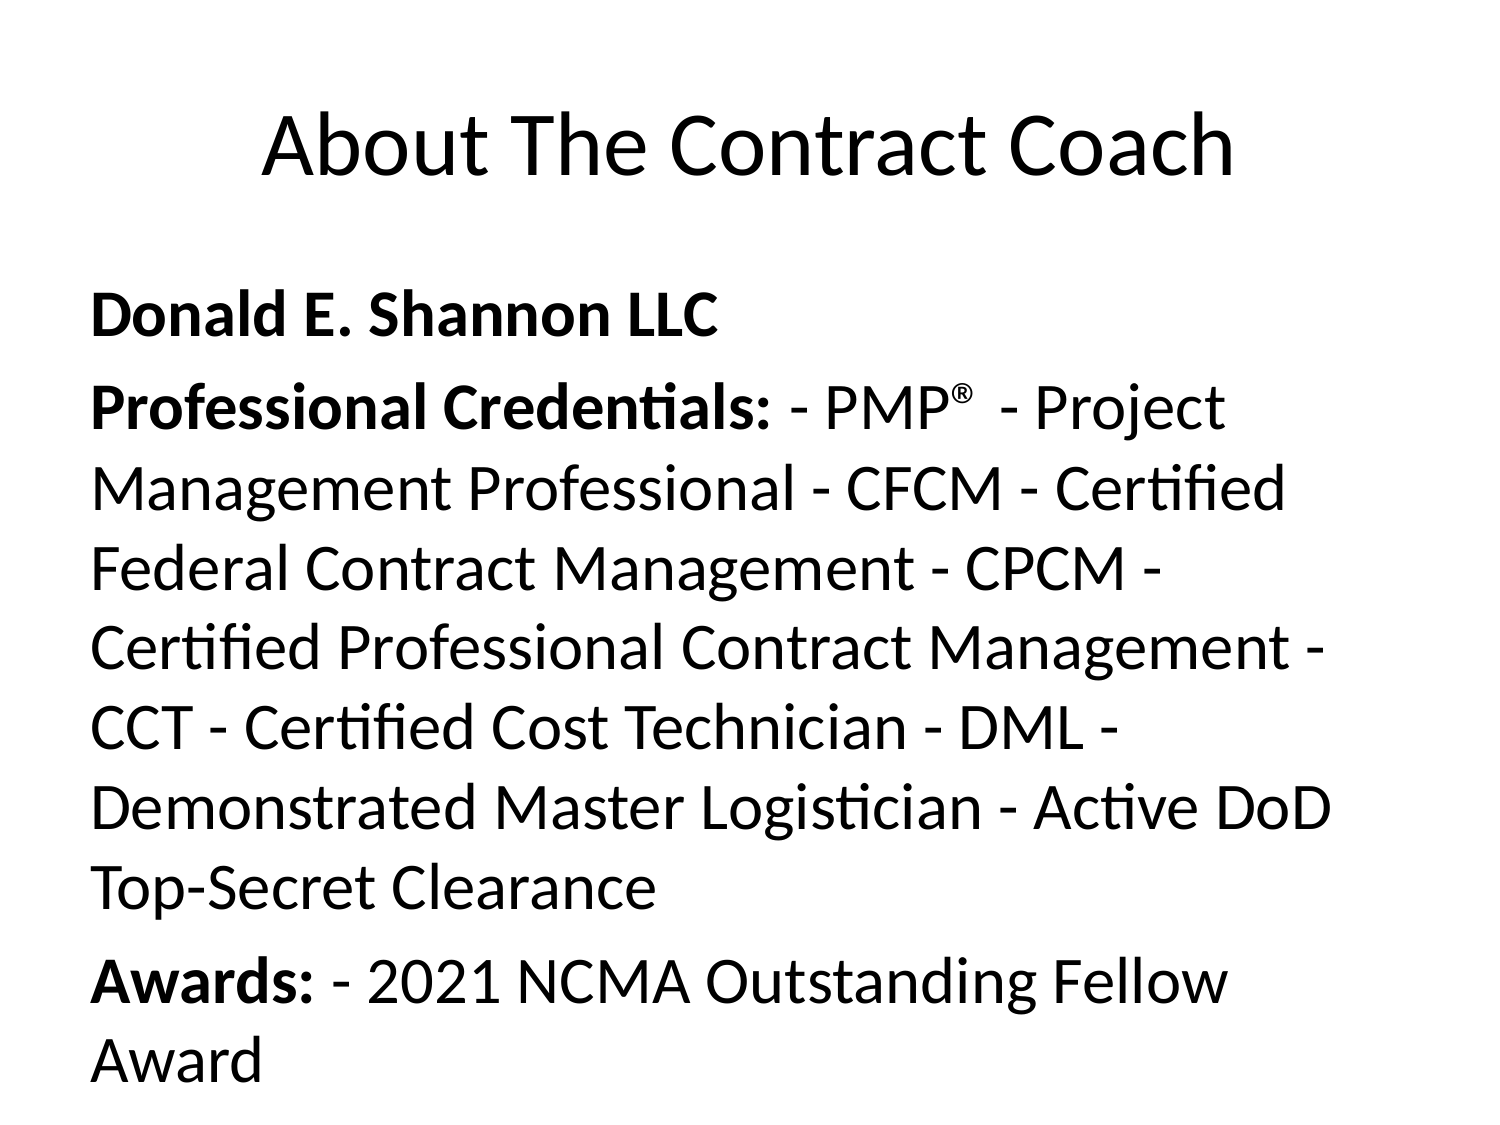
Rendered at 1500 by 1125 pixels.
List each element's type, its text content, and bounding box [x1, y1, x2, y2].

title About The Contract Coach [75, 45, 1425, 233]
list Donald E. Shannon LLC Professional Credentials: - PMP® - Project Management Professional - CFCM - Certified Federal Contract Management - CPCM - Certified Professional Contract Management - CCT - Certified Cost Technician - DML - Demonstrated Master Logistician - Active DoD Top-Secret Clearance Awards: - 2021 NCMA Outstanding Fellow Award Specialization: - Federal contract management - Cybersecurity compliance consulting - Project management for small businesses - Government acquisition navigation [75, 262, 1425, 1005]
